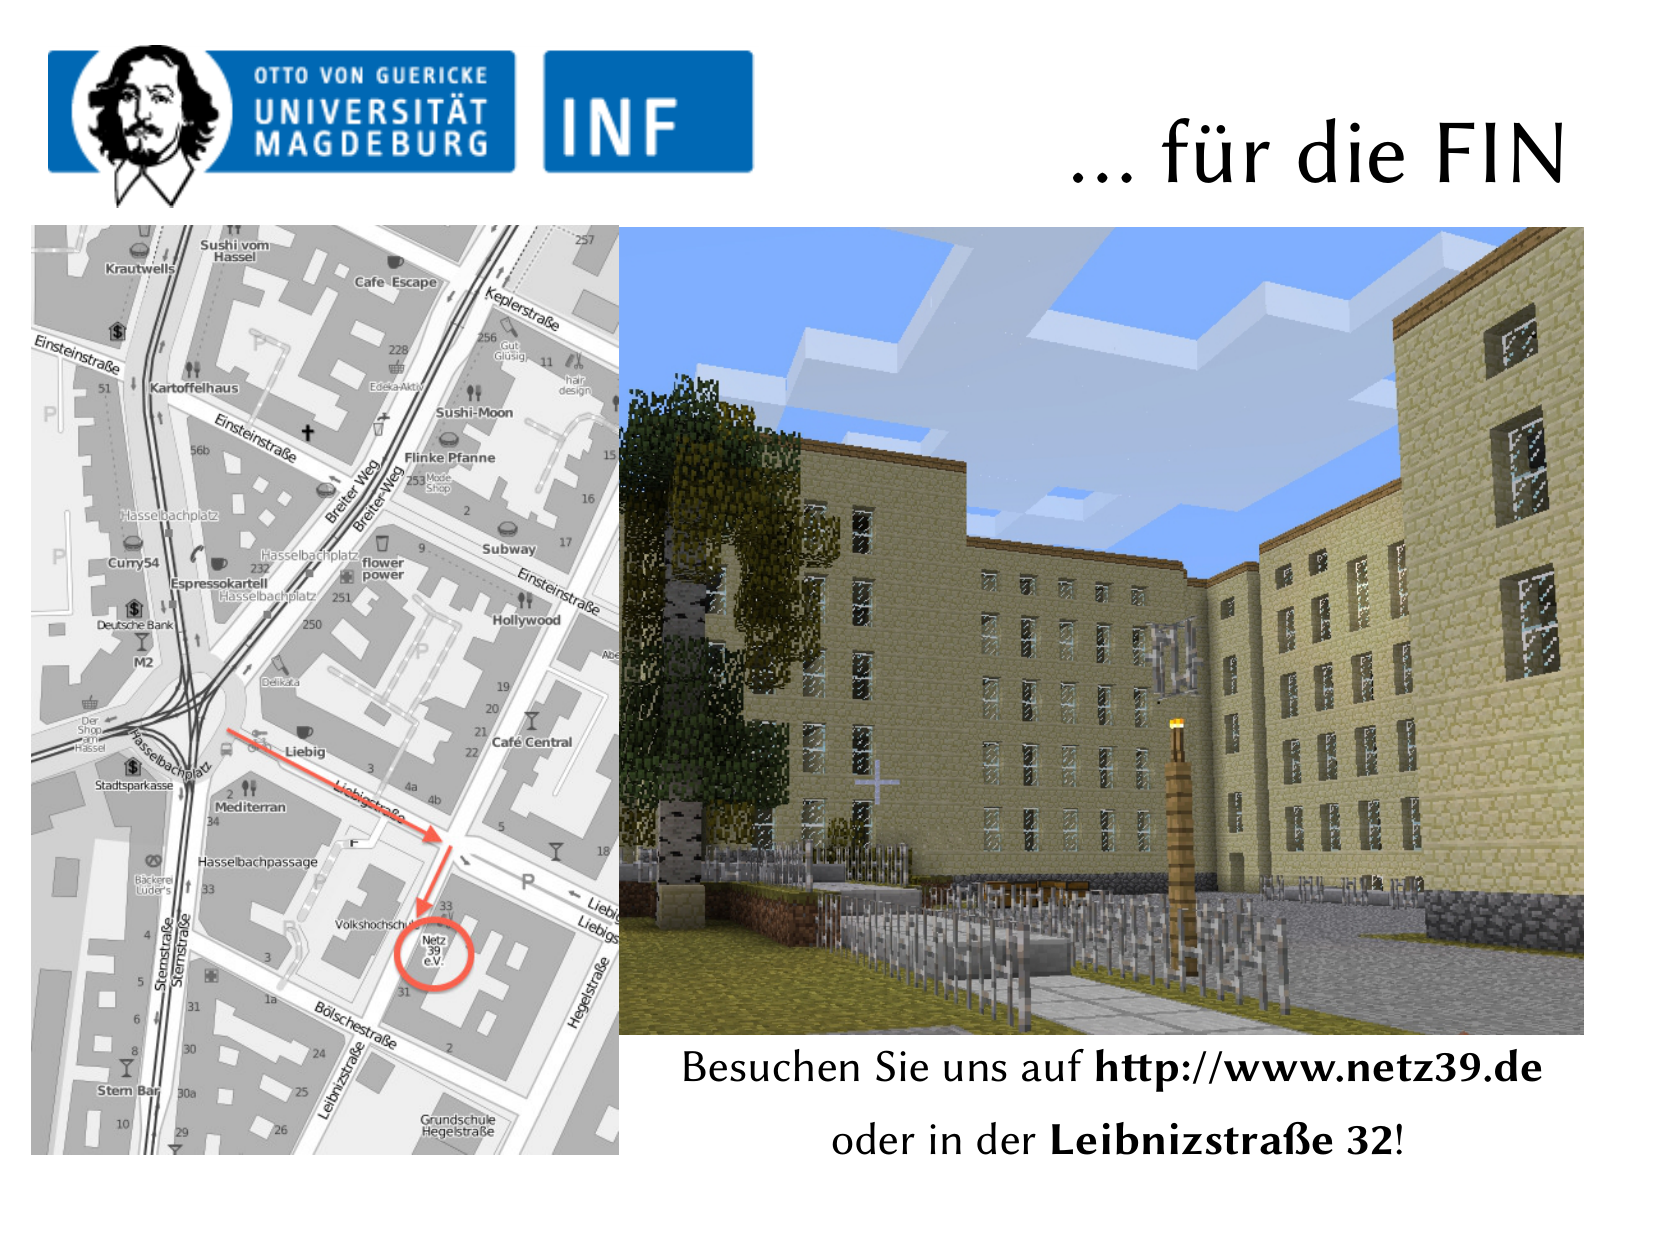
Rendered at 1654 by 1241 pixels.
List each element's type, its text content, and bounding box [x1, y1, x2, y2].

picture [31, 225, 1584, 1156]
picture [48, 45, 759, 208]
list Besuchen Sie uns auf http://www.netz39.de oder in der Leibnizstraße 32! [639, 1040, 1597, 1167]
title … für die FIN [82, 49, 1571, 227]
